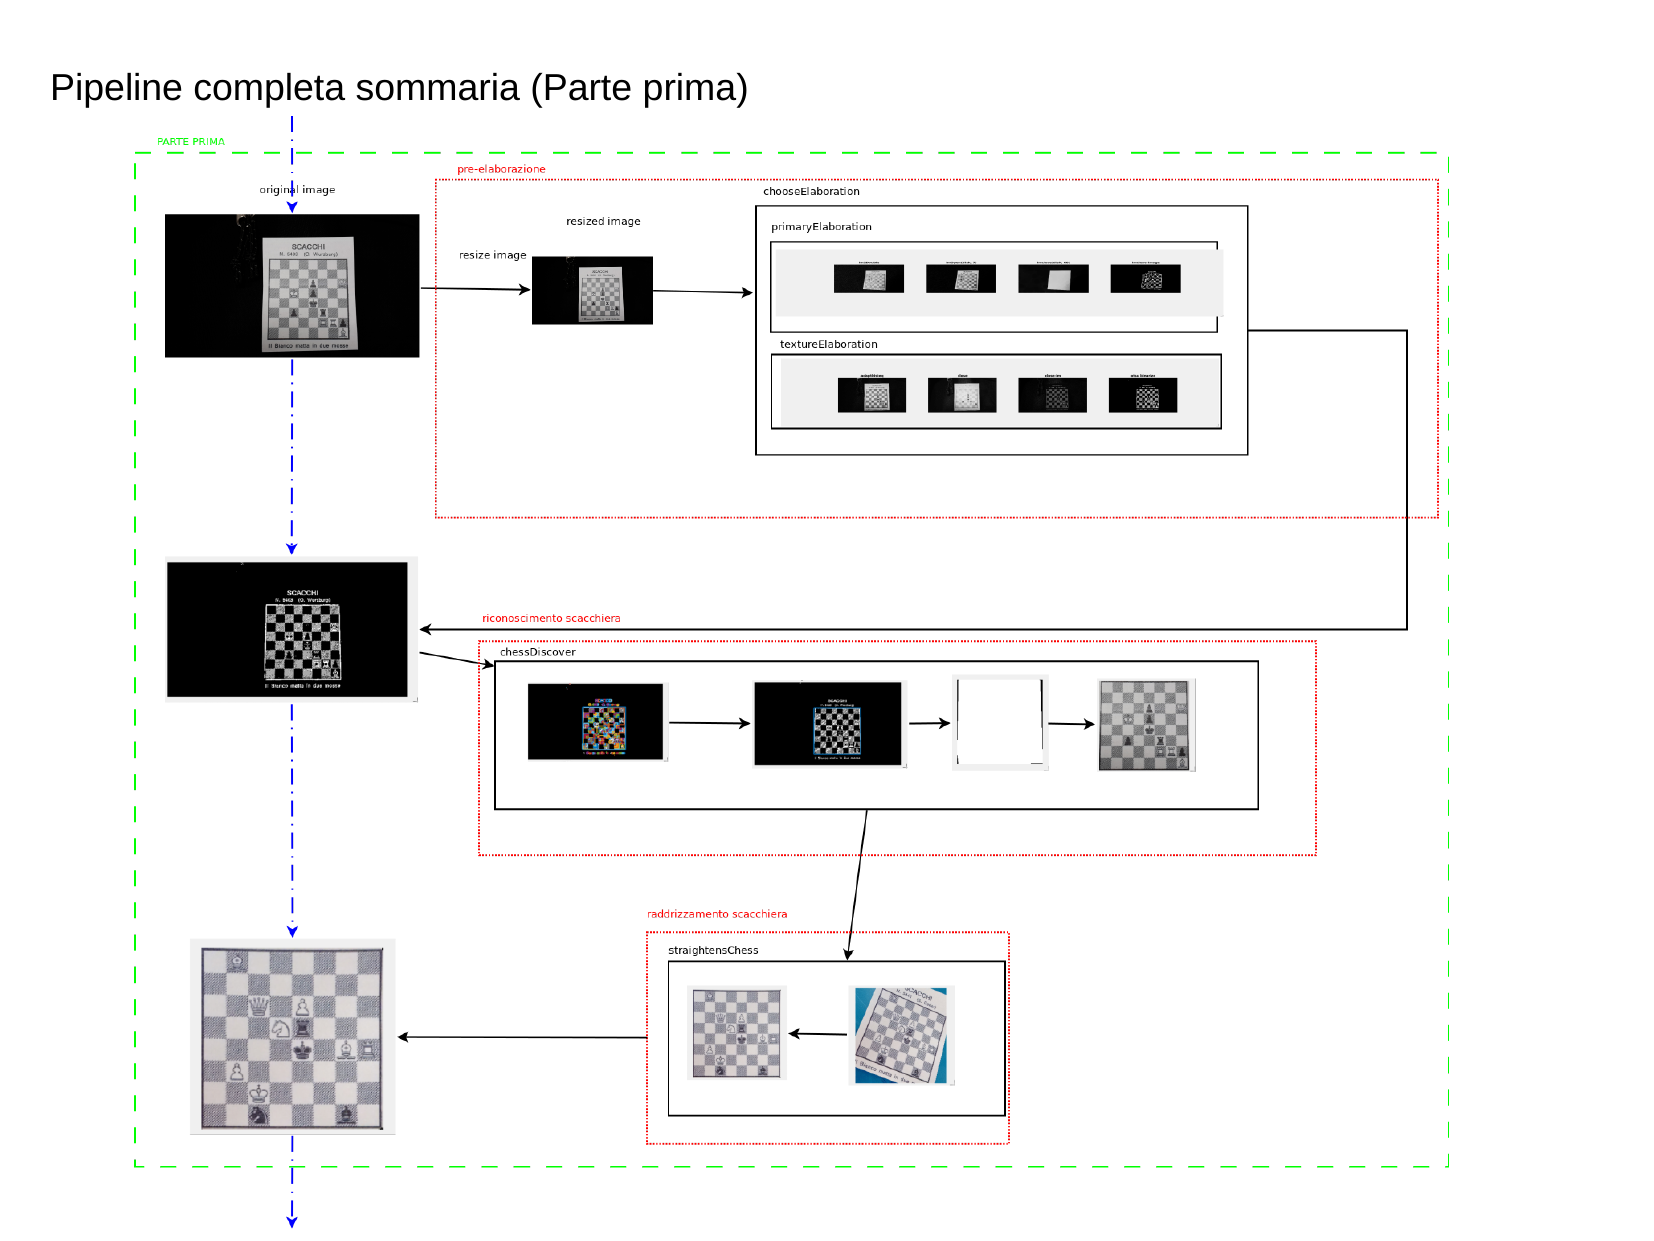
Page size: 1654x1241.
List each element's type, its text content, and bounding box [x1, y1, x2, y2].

text_box Pipeline completa sommaria (Parte prima) [35, 59, 1607, 116]
picture [134, 115, 1449, 1229]
